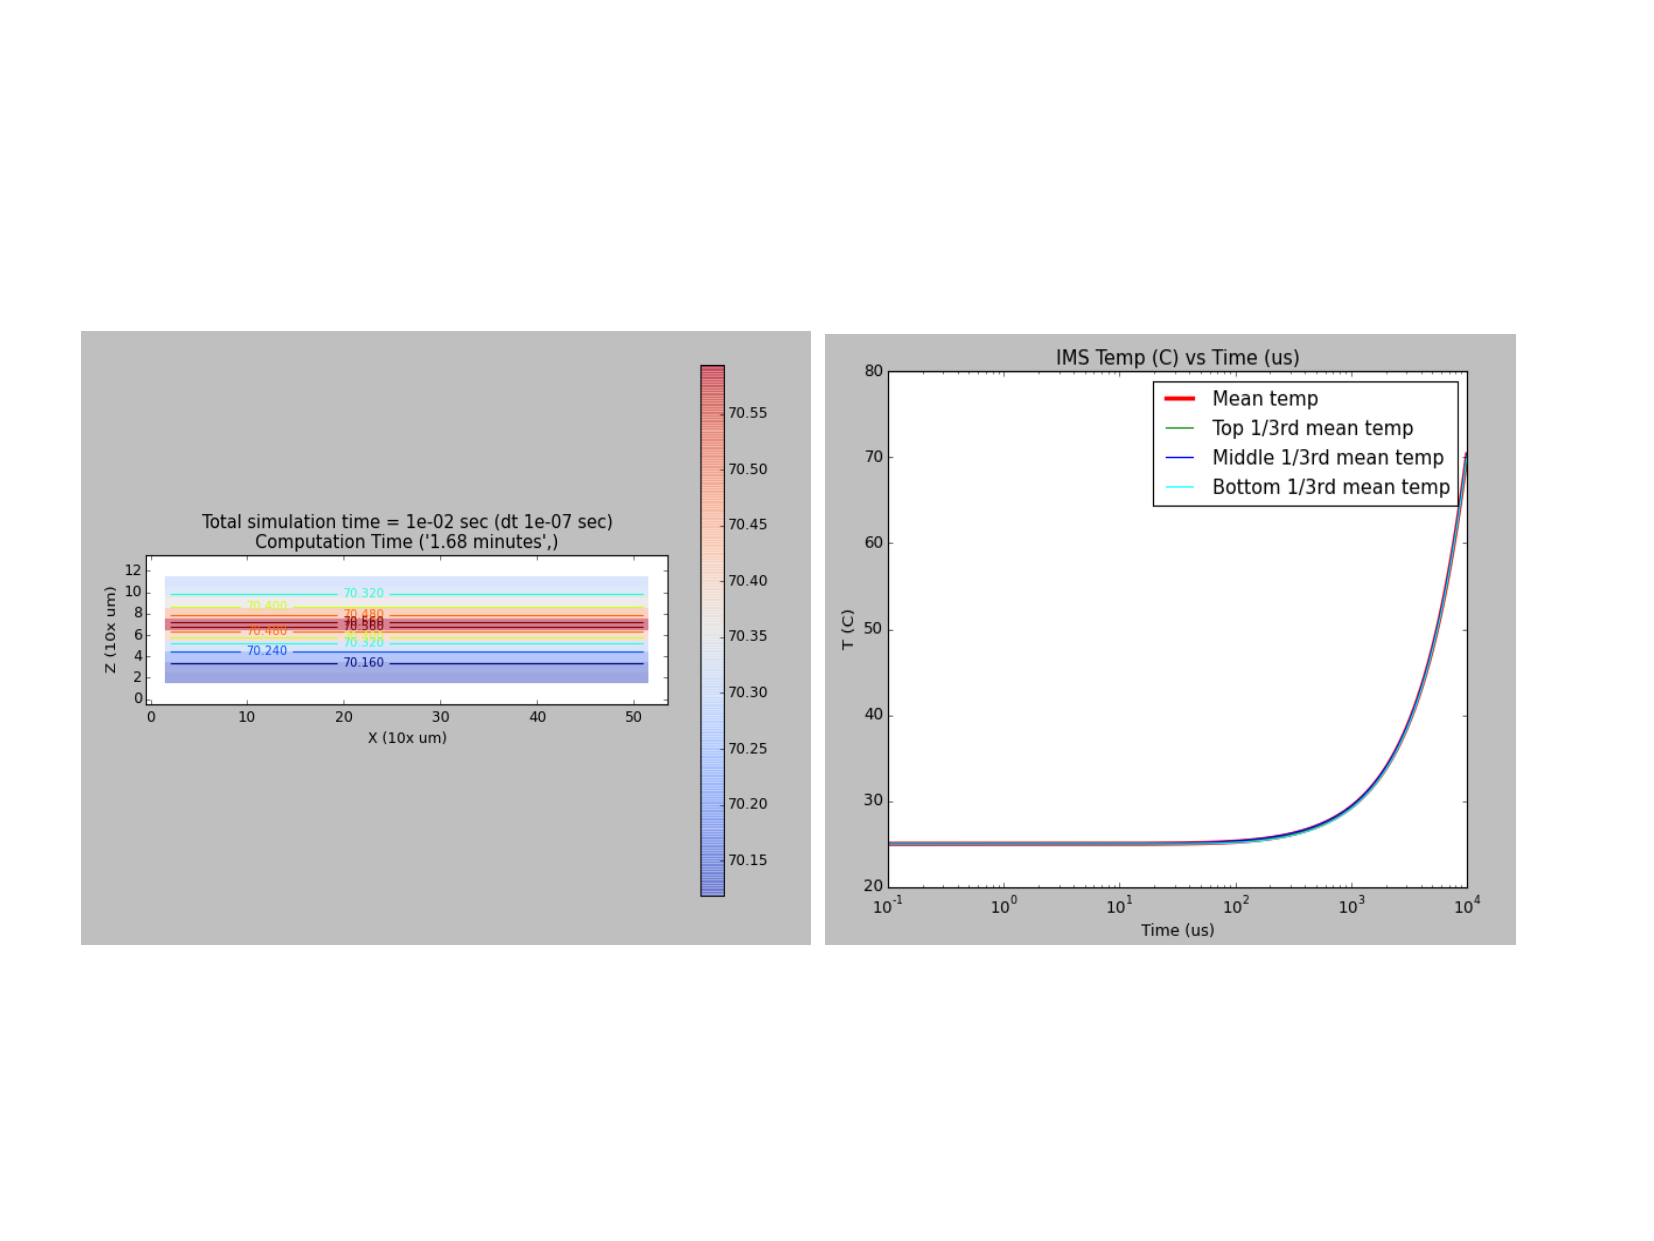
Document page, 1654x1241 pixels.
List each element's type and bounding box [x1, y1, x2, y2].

picture [81, 331, 811, 946]
picture [825, 334, 1516, 946]
